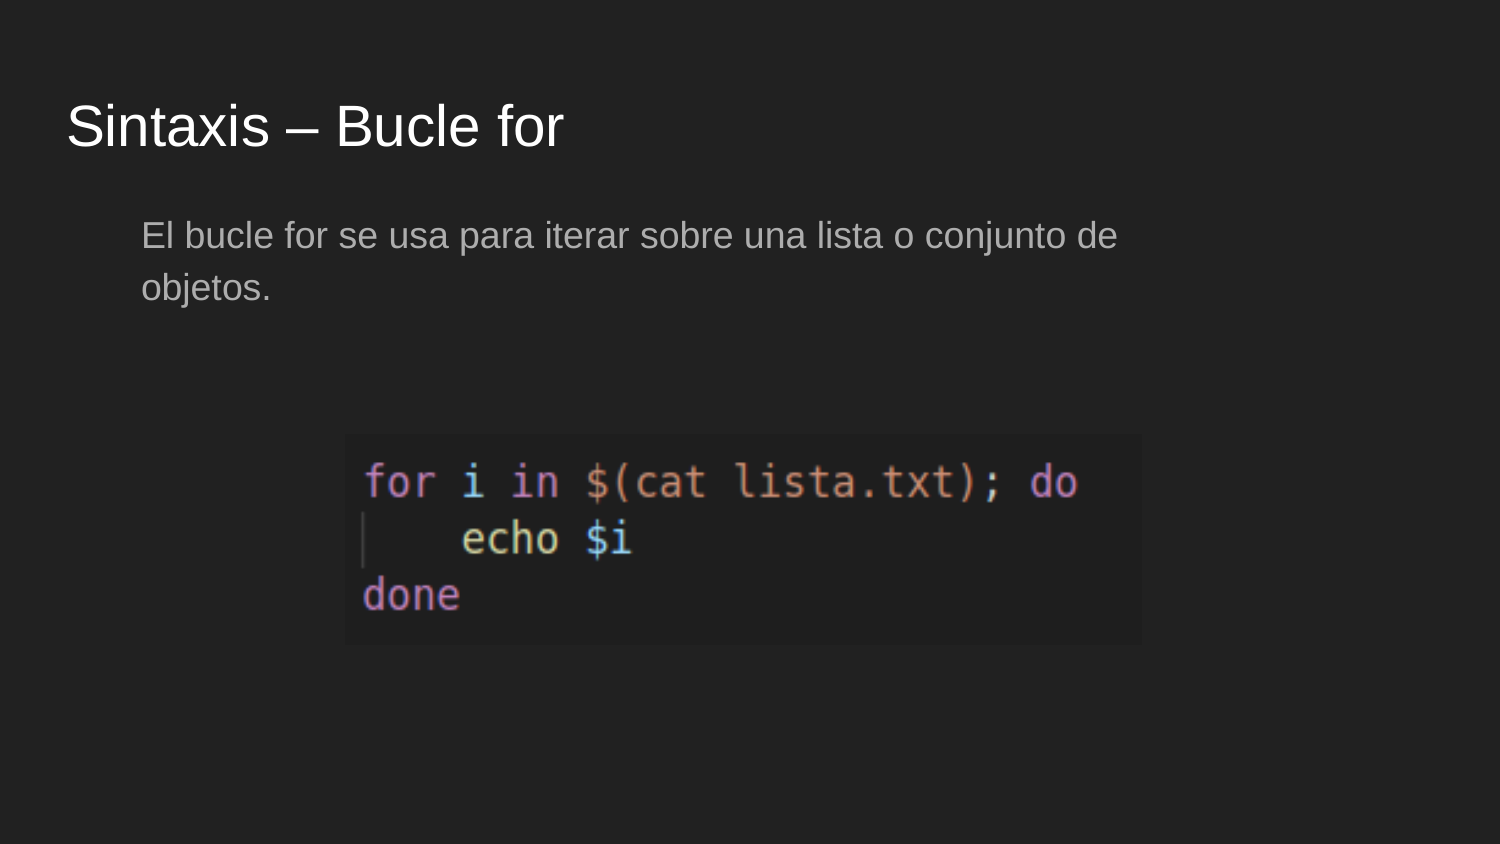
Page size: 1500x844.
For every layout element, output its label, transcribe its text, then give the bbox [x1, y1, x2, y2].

title Sintaxis – Bucle for [51, 72, 1449, 167]
picture [345, 434, 1142, 646]
list El bucle for se usa para iterar sobre una lista o conjunto de objetos. [51, 189, 1261, 750]
